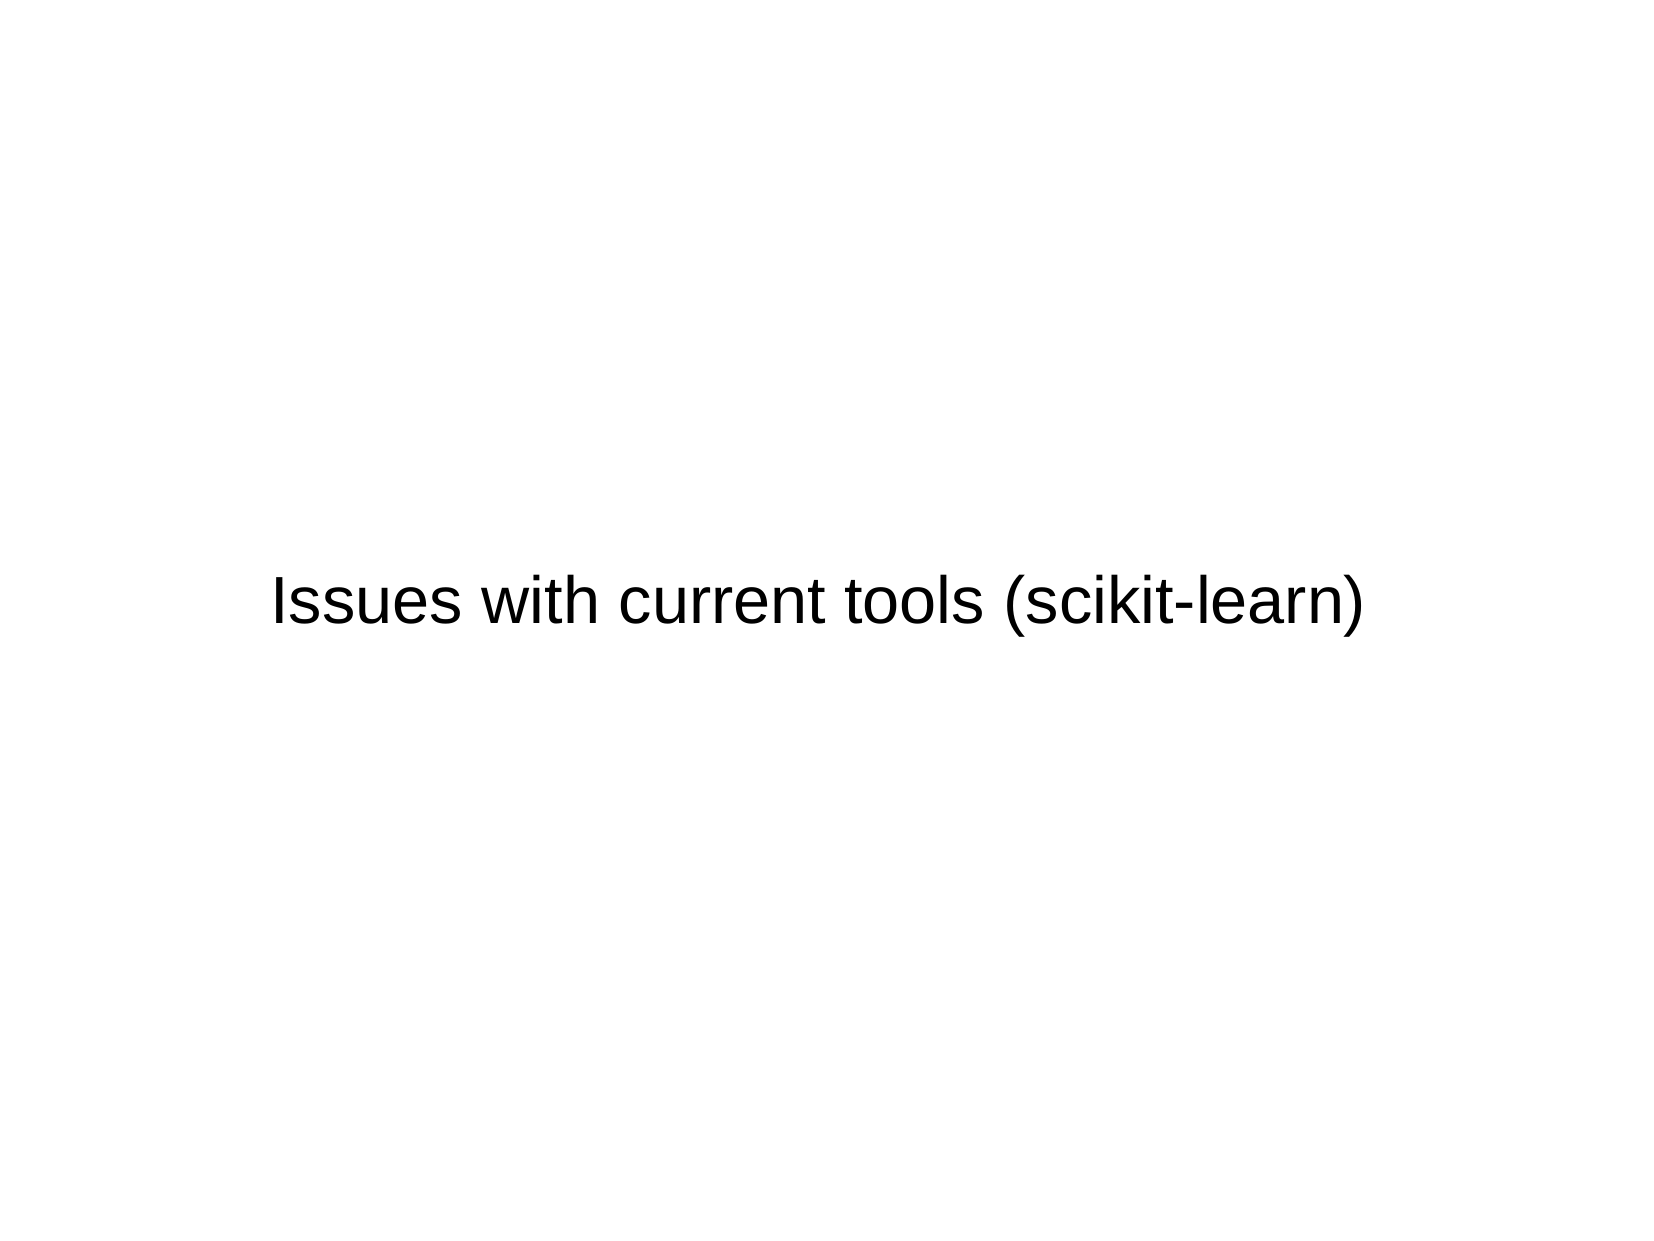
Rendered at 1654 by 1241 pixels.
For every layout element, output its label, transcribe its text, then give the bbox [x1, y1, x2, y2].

text_box Issues with current tools (scikit-learn) [75, 120, 1564, 1081]
